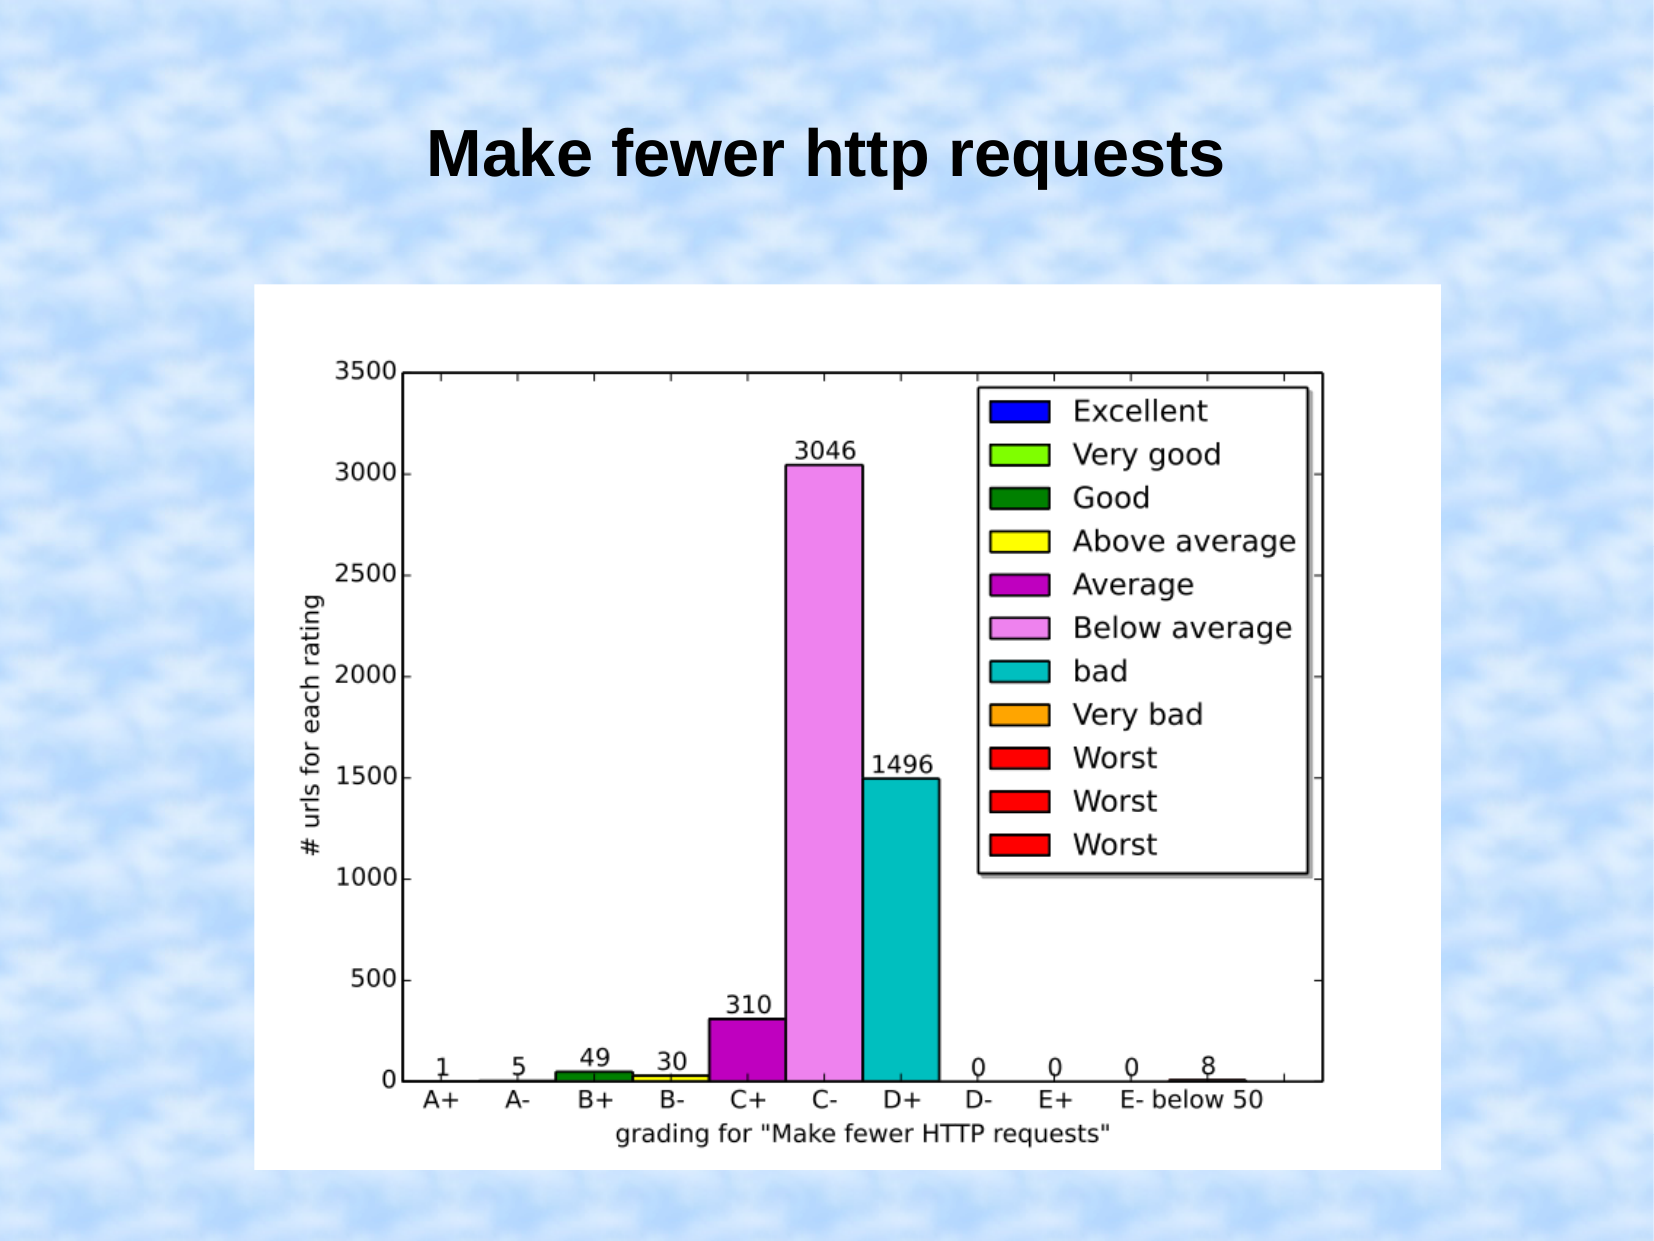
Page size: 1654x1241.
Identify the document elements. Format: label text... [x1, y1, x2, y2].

picture [0, 0, 1654, 1241]
title Make fewer http requests [82, 49, 1571, 257]
